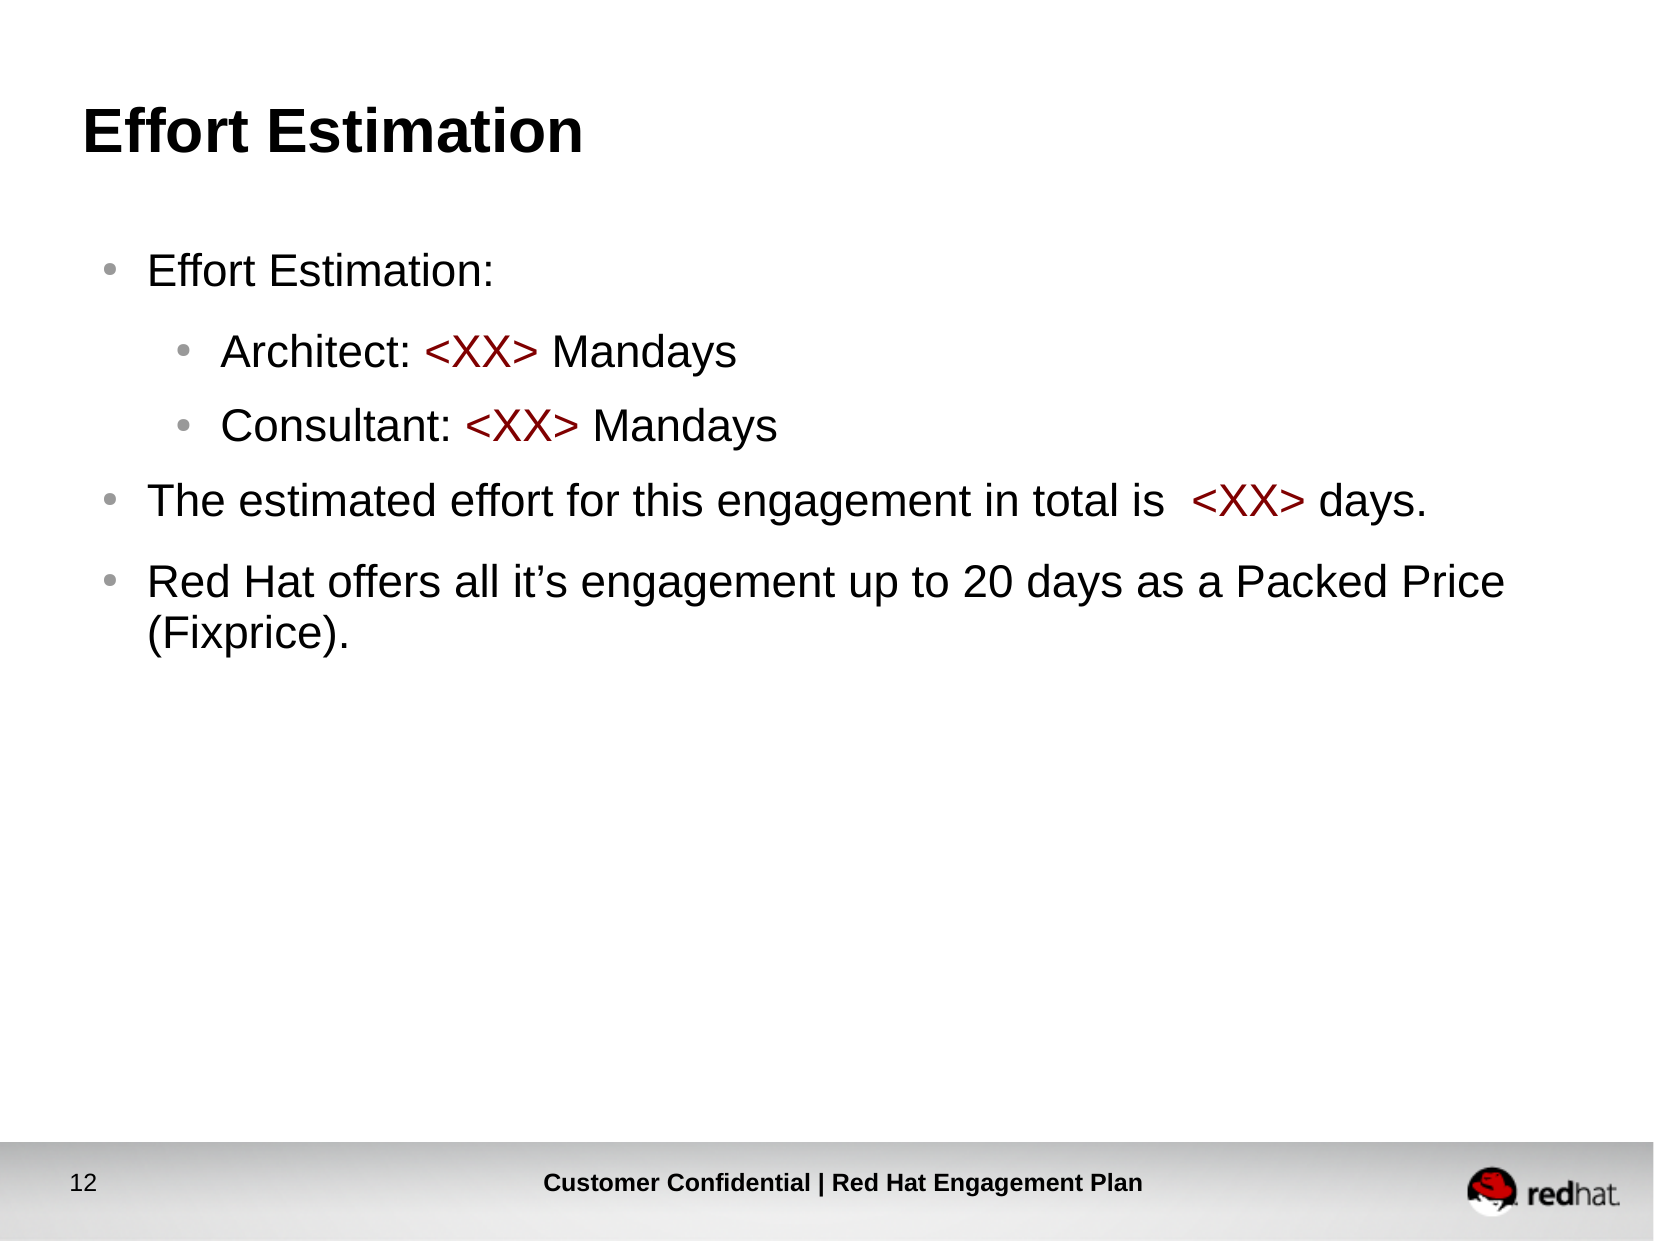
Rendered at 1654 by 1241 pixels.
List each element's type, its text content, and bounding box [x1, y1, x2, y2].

title Effort Estimation [82, 37, 1571, 226]
list Effort Estimation: Architect: <XX> Mandays Consultant: <XX> Mandays The estimated effort for this engagement in total is <XX> days. Red Hat offers all it’s engagement up to 20 days as a Packed Price (Fixprice). [86, 244, 1576, 1117]
picture [0, 1142, 1654, 1241]
